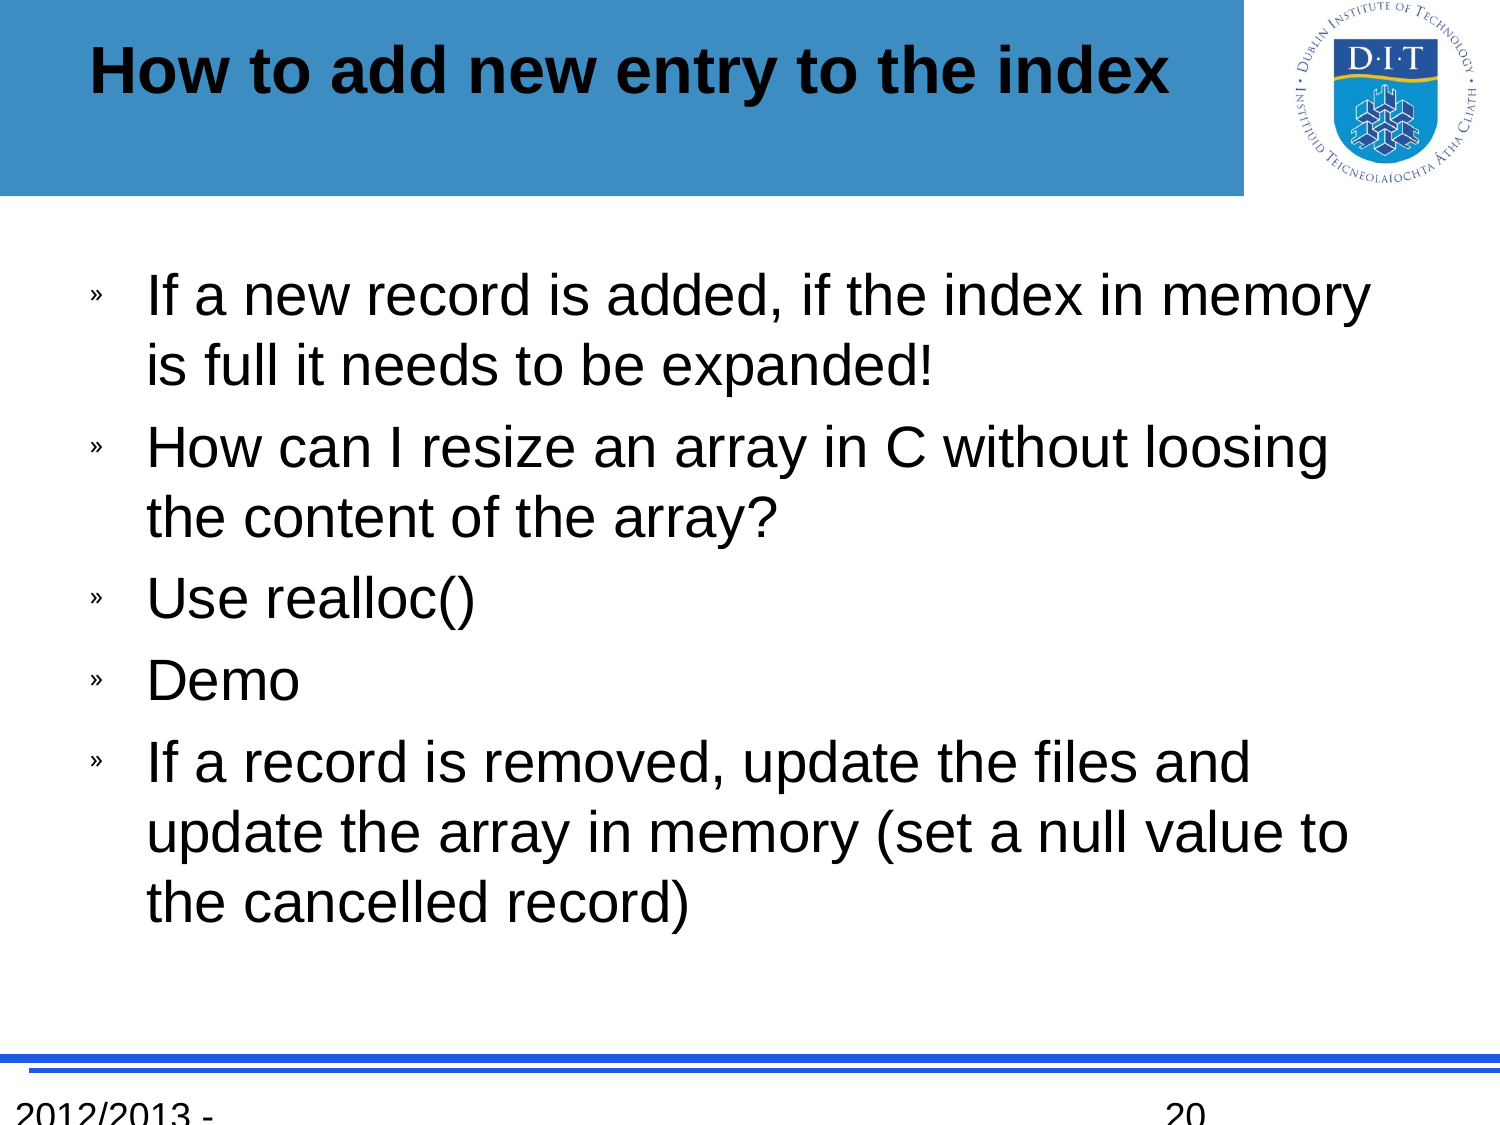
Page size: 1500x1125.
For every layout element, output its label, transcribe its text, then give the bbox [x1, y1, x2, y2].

title How to add new entry to the index [75, 19, 1199, 182]
picture [1293, 0, 1478, 185]
slide_number <number> [1149, 1084, 1500, 1125]
slide_number 2012/2013 - DT228/4 [0, 1084, 350, 1125]
list If a new record is added, if the index in memory is full it needs to be expanded! How can I resize an array in C without loosing the content of the array? Use realloc() Demo If a record is removed, update the files and update the array in memory (set a null value to the cancelled record) [75, 249, 1425, 1050]
